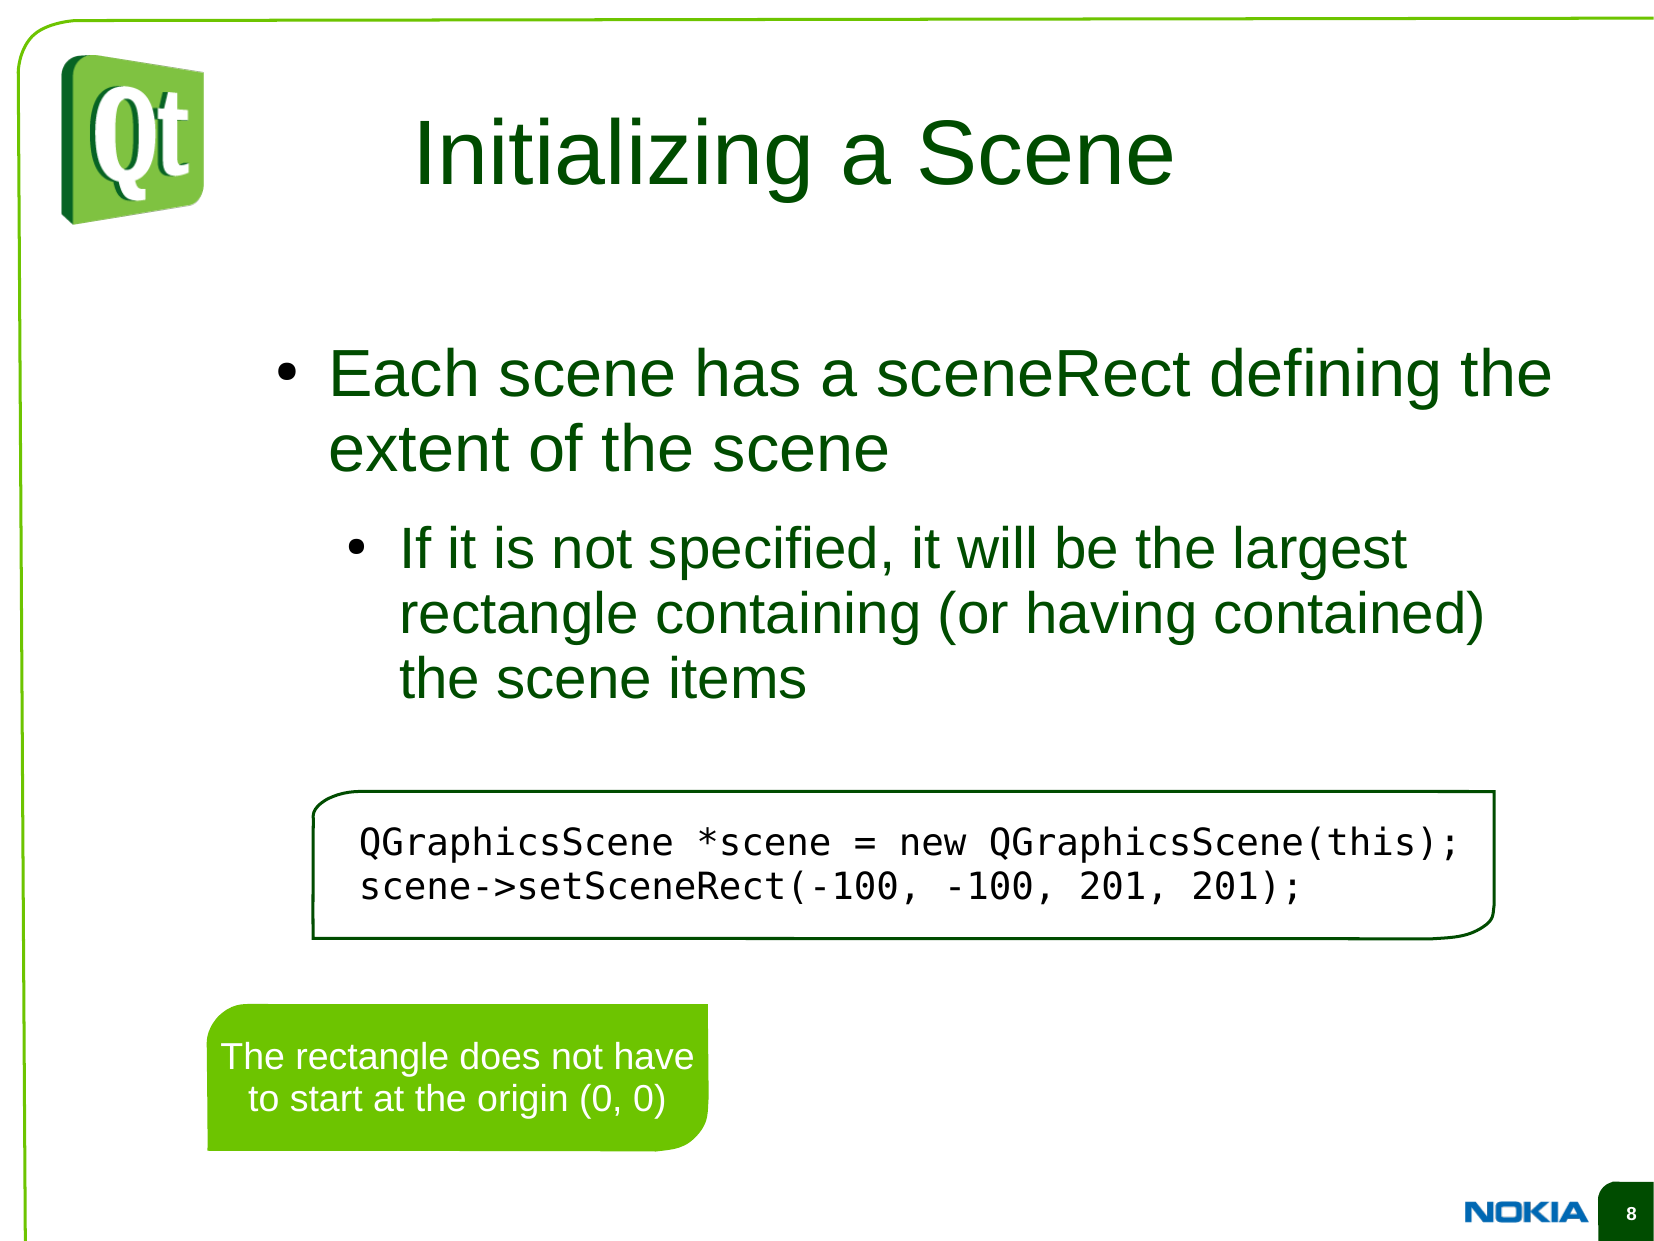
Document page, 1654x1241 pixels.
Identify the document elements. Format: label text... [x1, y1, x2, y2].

picture [1465, 1201, 1589, 1223]
text_box The rectangle does not have to start at the origin (0, 0) [206, 1003, 709, 1152]
picture [61, 55, 204, 225]
text_box QGraphicsScene *scene = new QGraphicsScene(this); scene->setSceneRect(-100, -100, 201, 201); [344, 813, 1477, 916]
title Initializing a Scene [257, 56, 1333, 250]
list Each scene has a sceneRect defining the extent of the scene If it is not specified, it will be the largest rectangle containing (or having contained) the scene items [257, 336, 1577, 1156]
